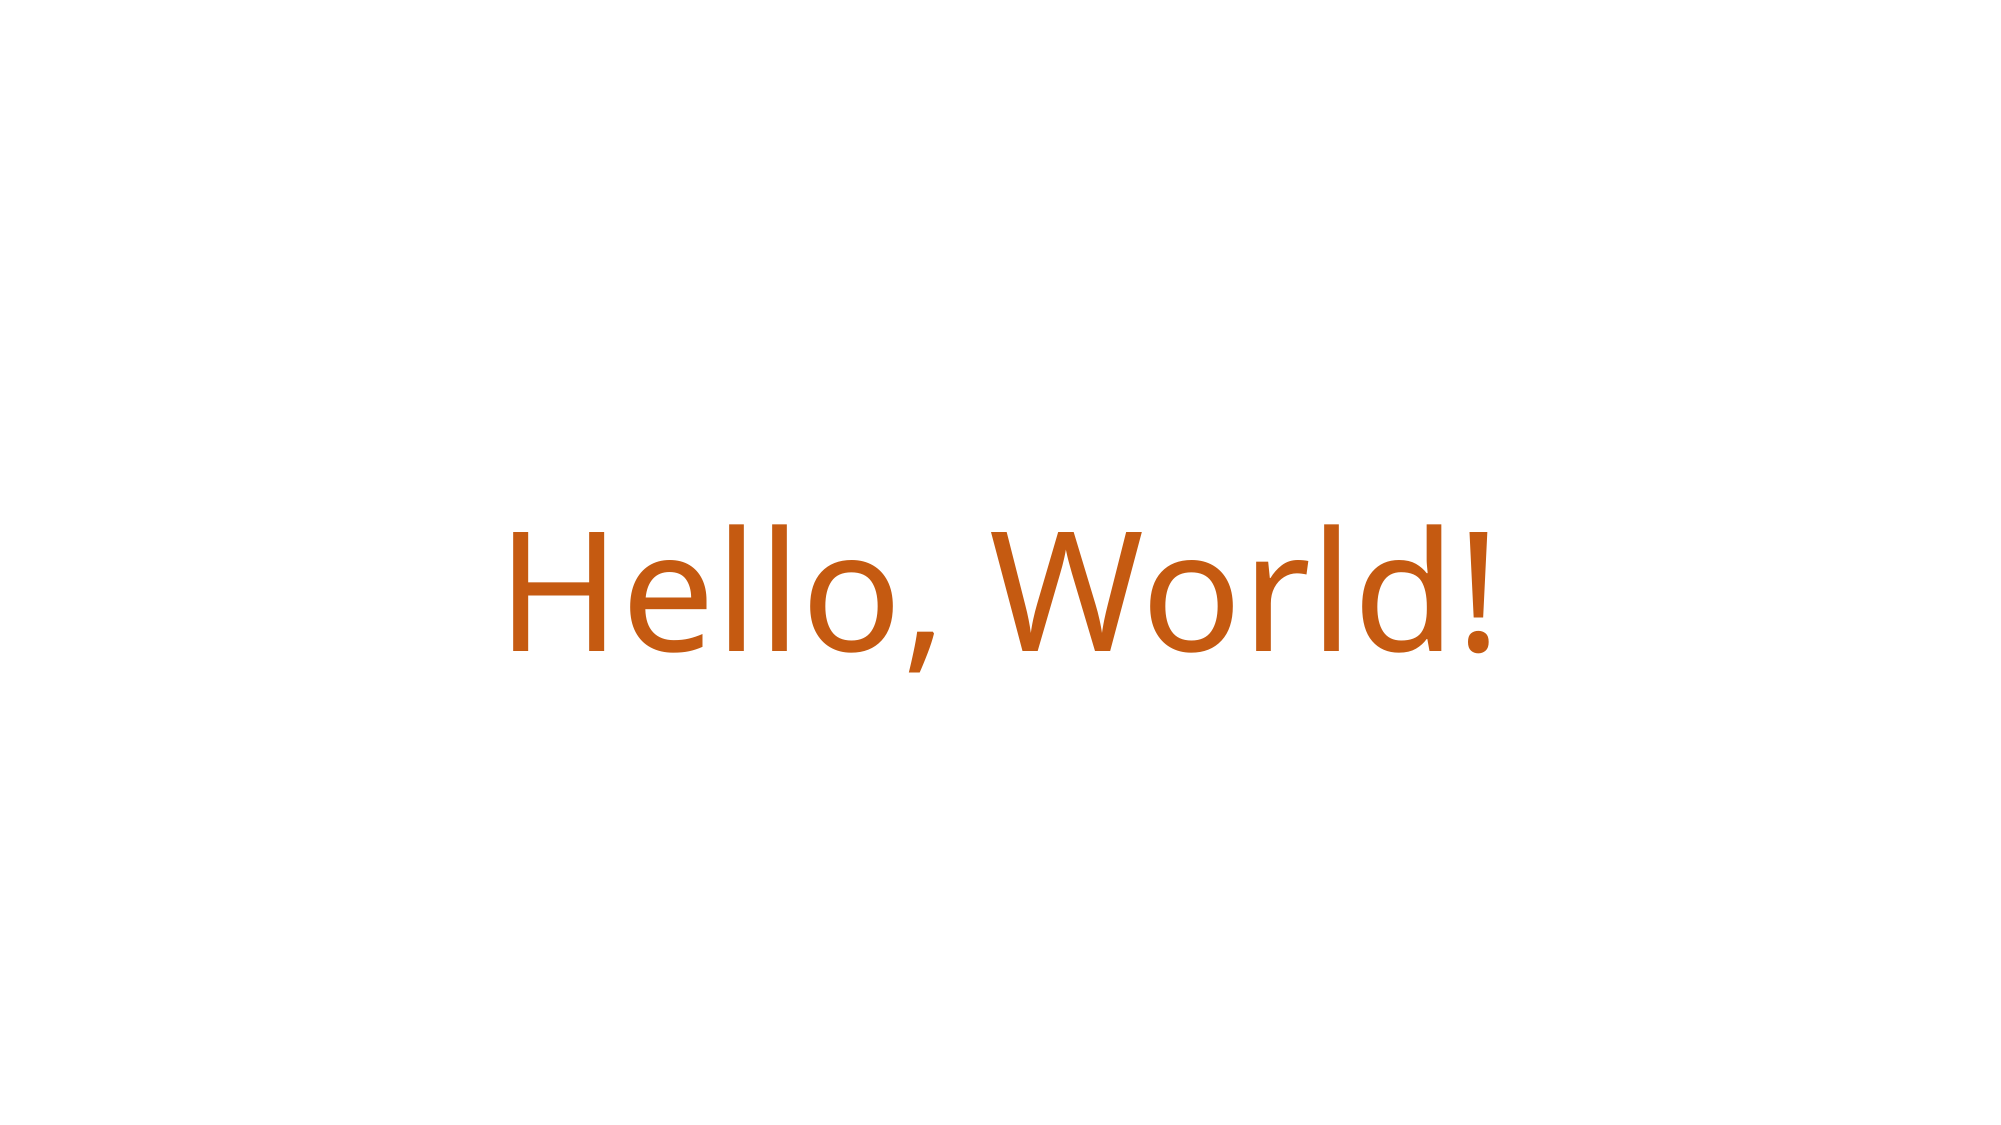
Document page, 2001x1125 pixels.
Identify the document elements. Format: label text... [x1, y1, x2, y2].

list Hello, World! [137, 299, 1863, 1014]
